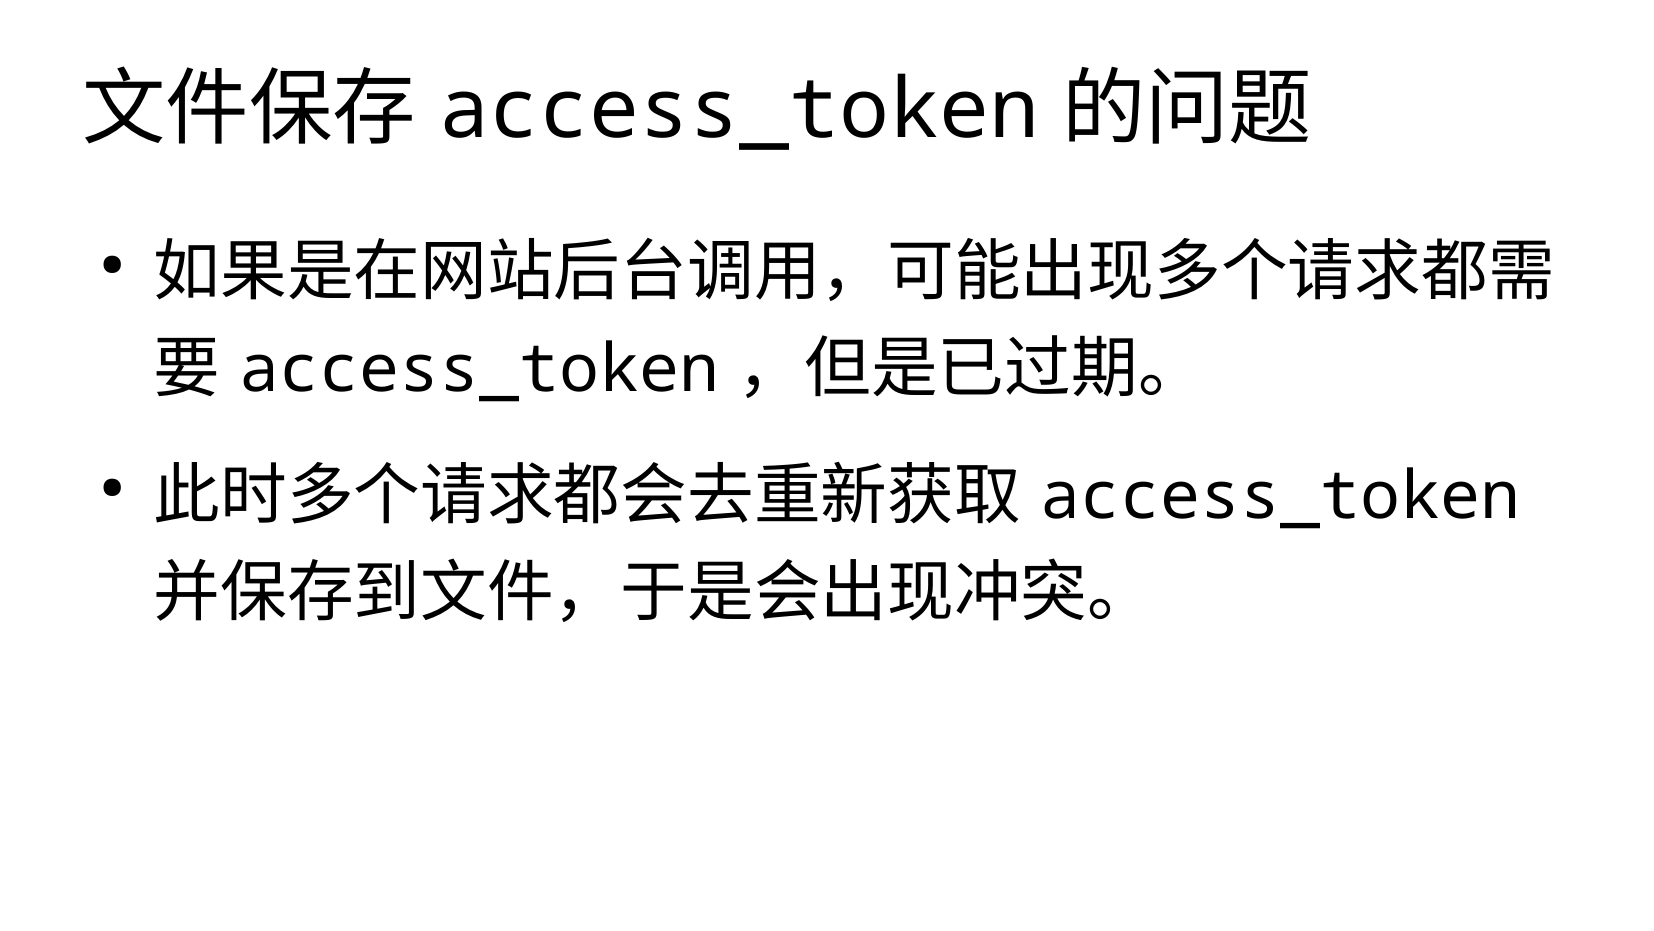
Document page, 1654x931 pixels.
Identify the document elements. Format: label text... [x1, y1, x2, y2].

list 如果是在网站后台调用，可能出现多个请求都需要access_token，但是已过期。 此时多个请求都会去重新获取access_token并保存到文件，于是会出现冲突。 [82, 217, 1571, 875]
title 文件保存access_token的问题 [82, 37, 1571, 166]
